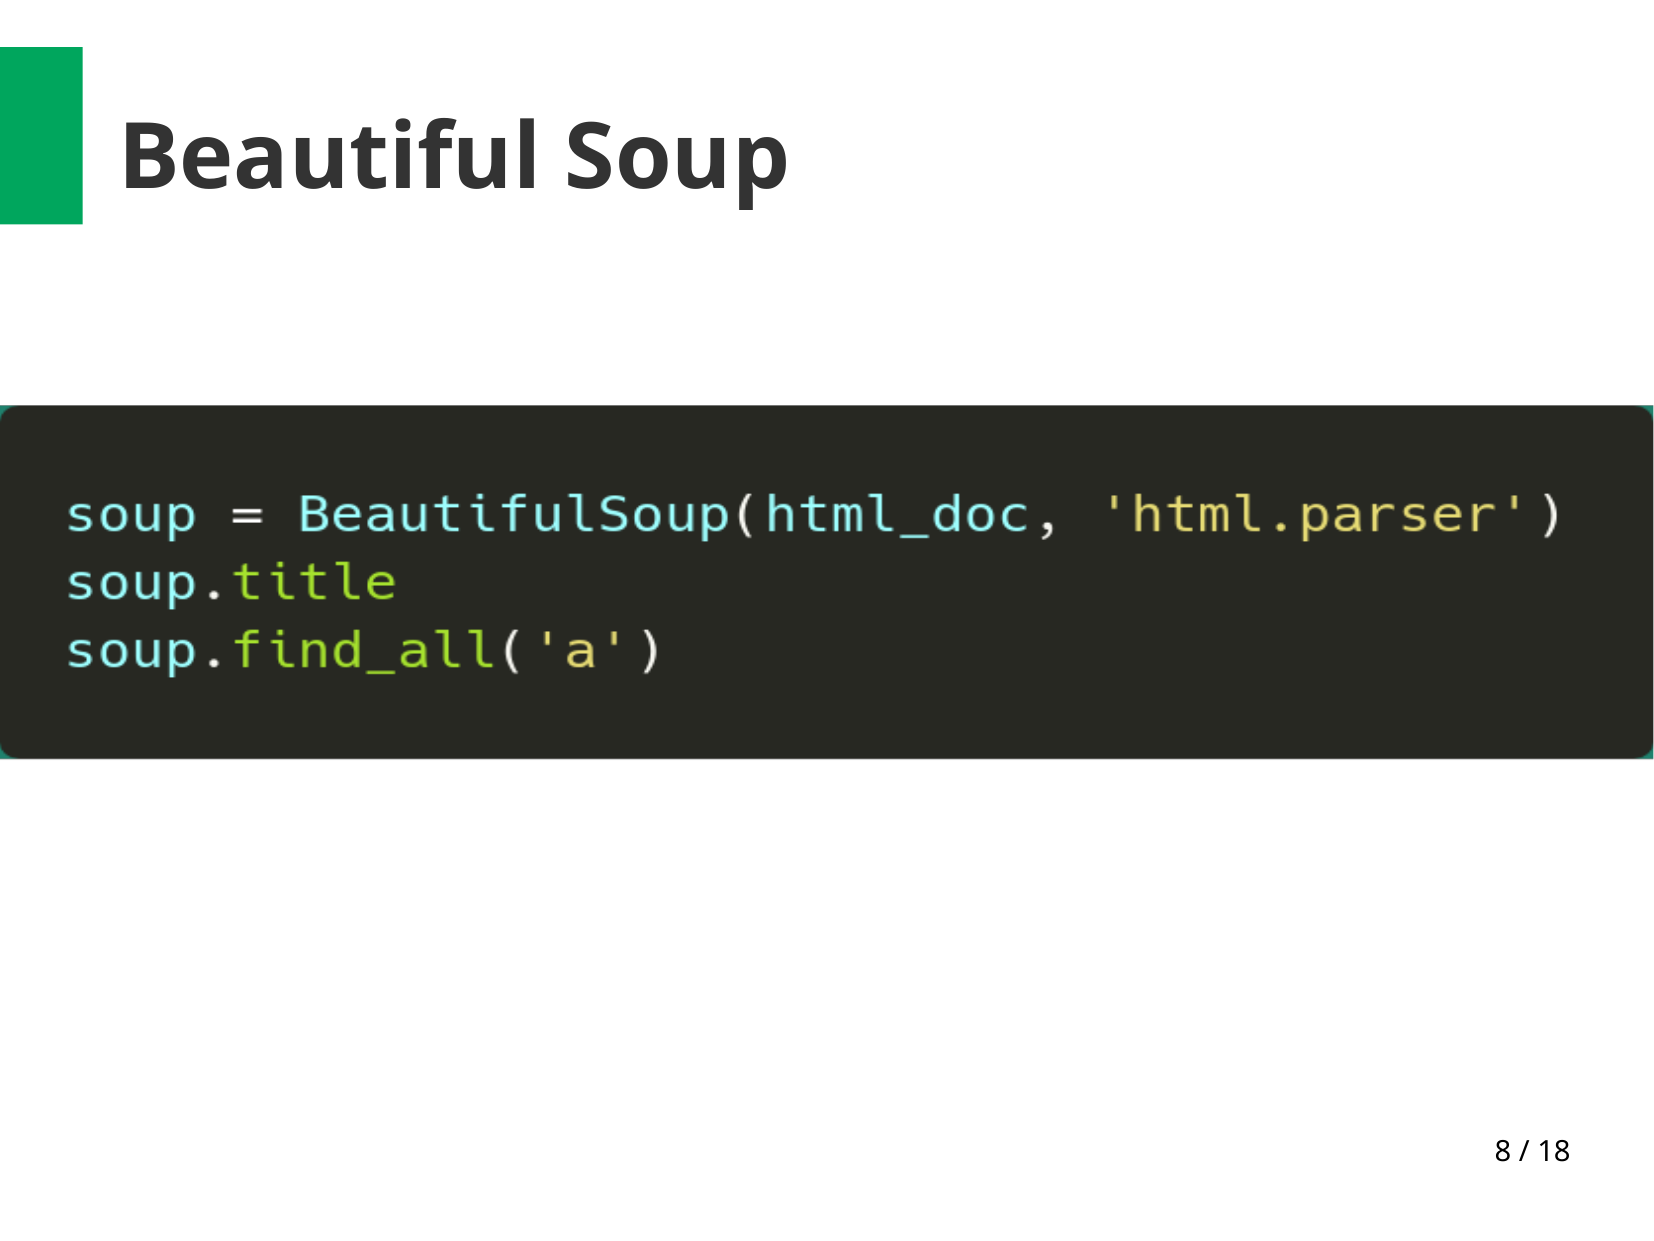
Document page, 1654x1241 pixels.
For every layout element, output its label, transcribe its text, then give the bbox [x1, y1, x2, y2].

title Beautiful Soup [118, 49, 1571, 257]
picture [0, 404, 1654, 761]
